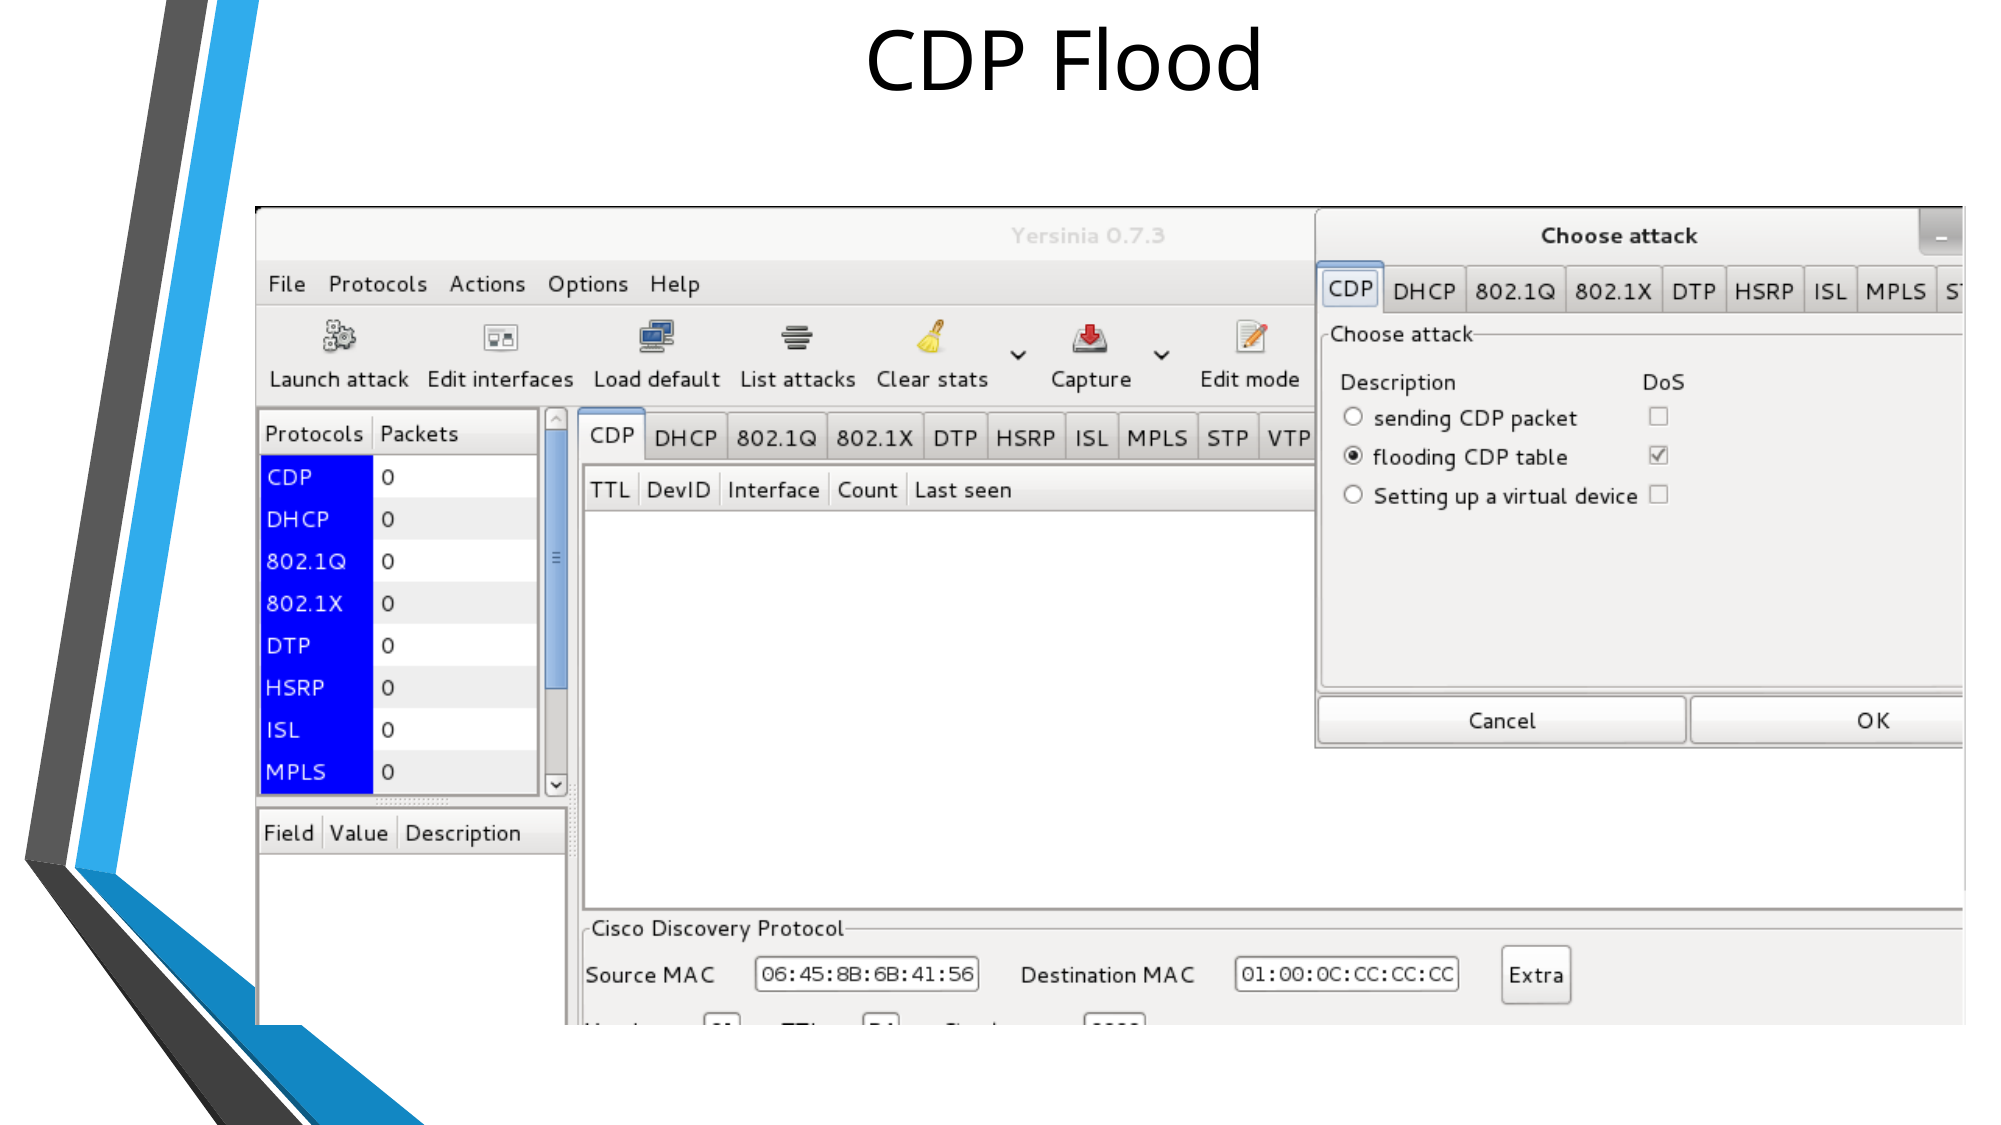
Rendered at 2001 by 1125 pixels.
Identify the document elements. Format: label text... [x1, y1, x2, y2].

title CDP Flood [243, 0, 1887, 262]
picture [255, 206, 1966, 1025]
